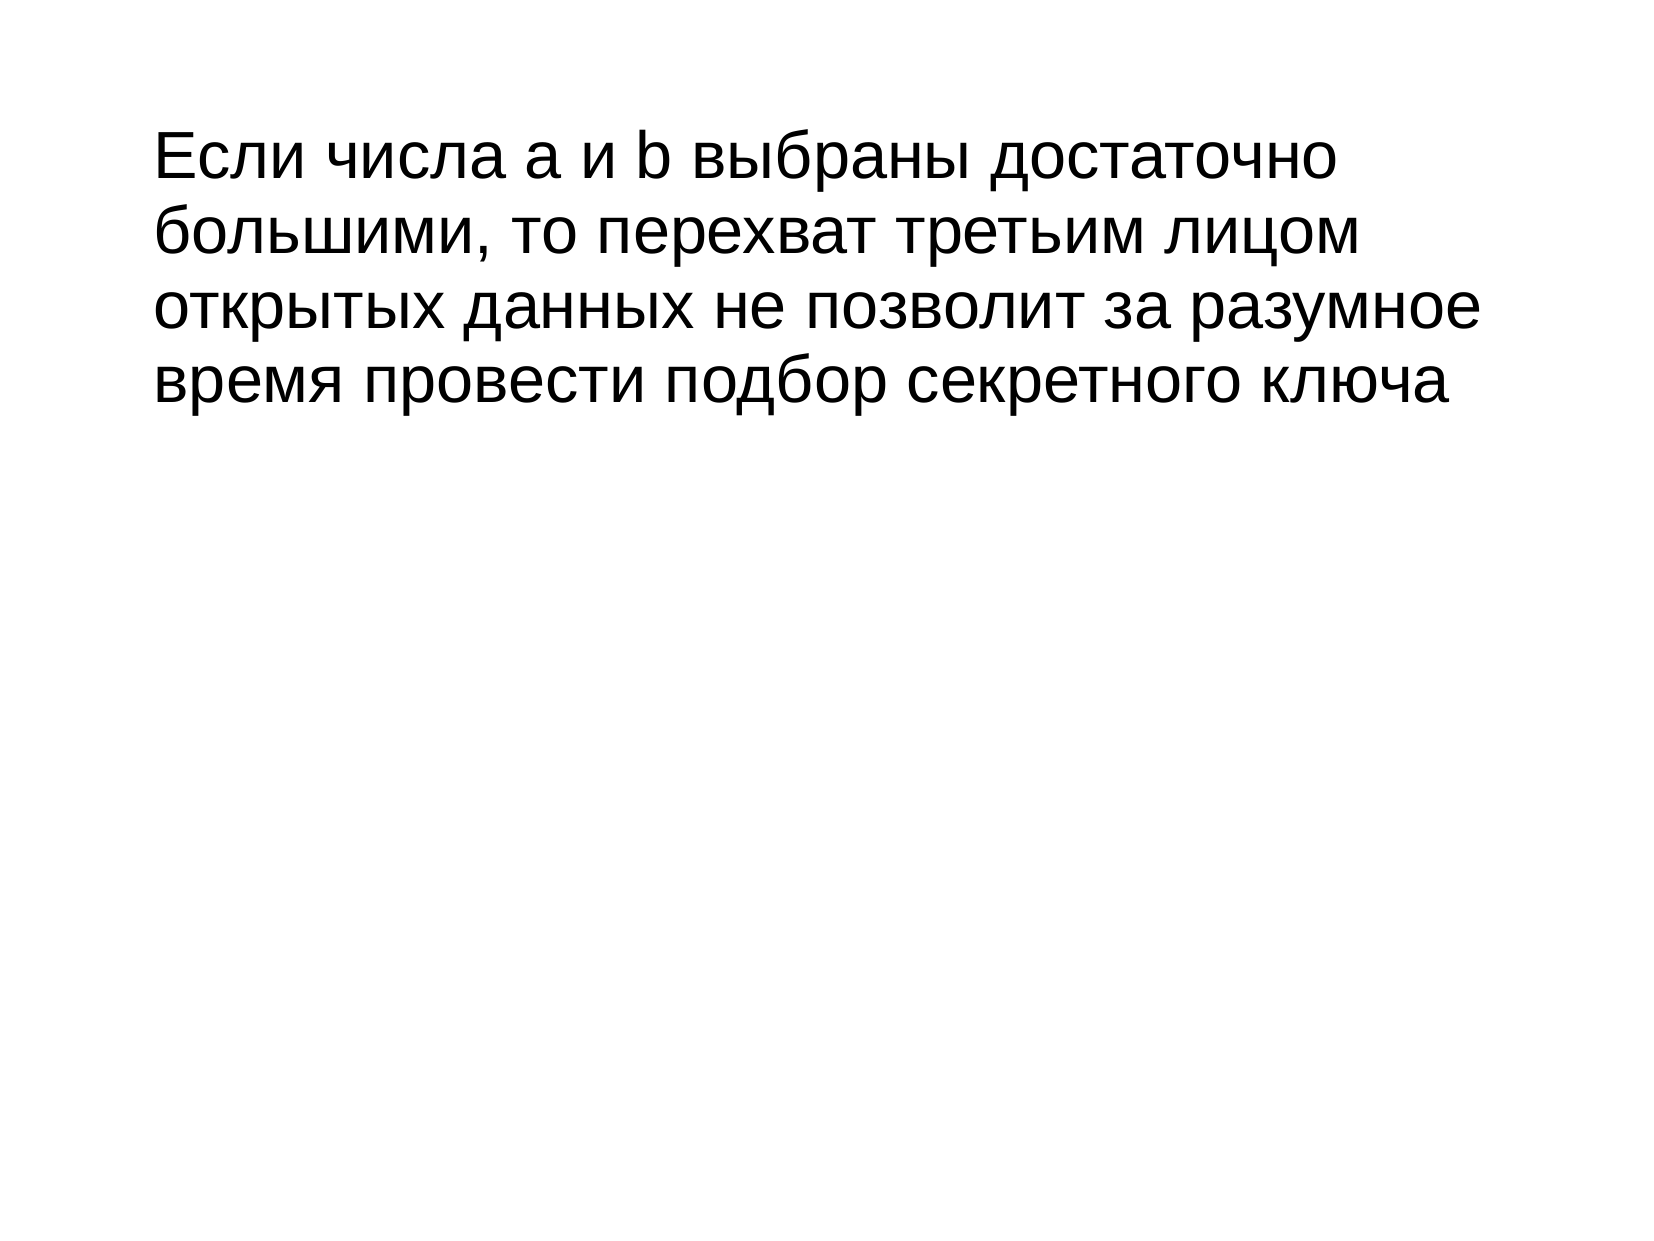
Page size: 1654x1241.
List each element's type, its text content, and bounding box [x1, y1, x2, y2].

list Если числа a и b выбраны достаточно большими, то перехват третьим лицом открытых данных не позволит за разумное время провести подбор секретного ключа [82, 118, 1571, 1109]
